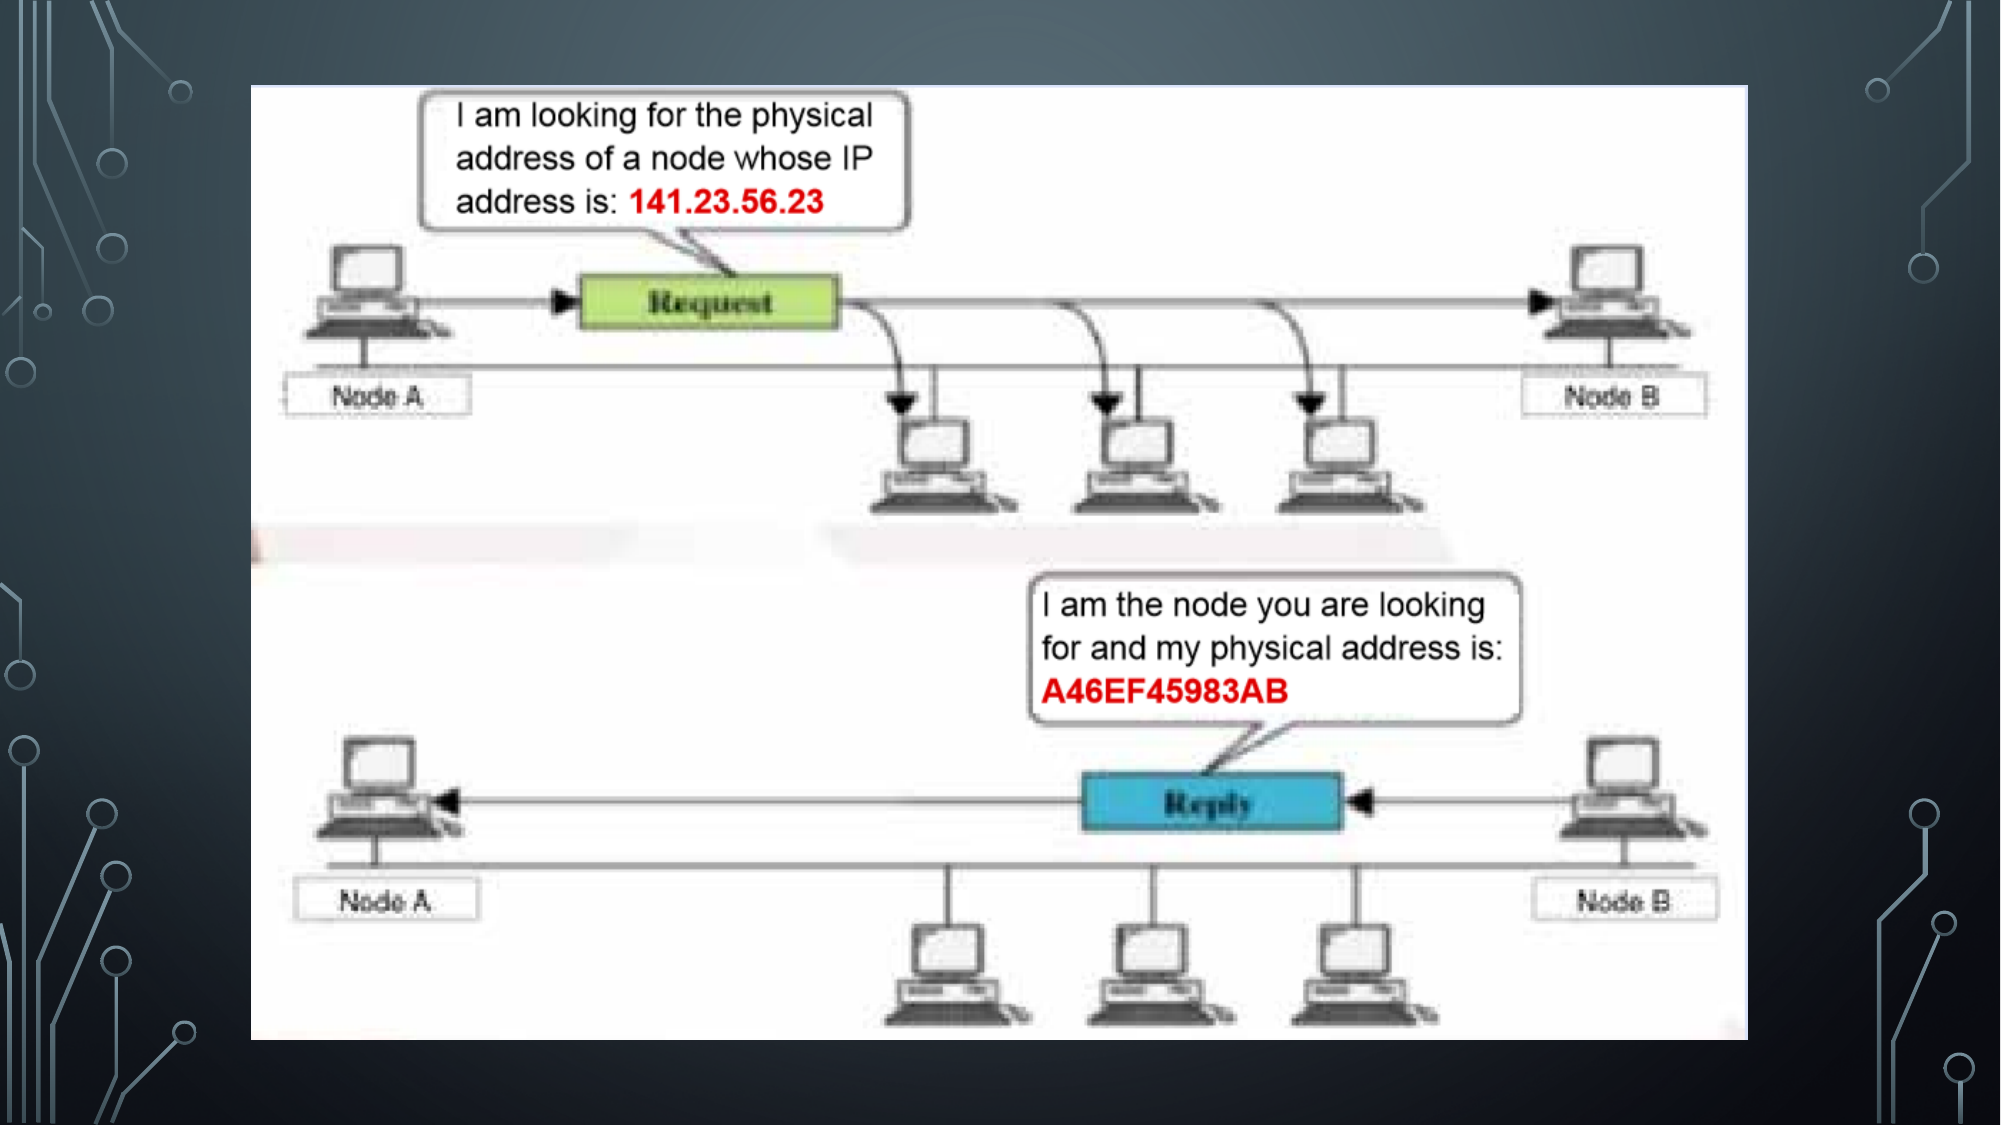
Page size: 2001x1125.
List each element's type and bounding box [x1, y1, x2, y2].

picture [251, 85, 1748, 1040]
